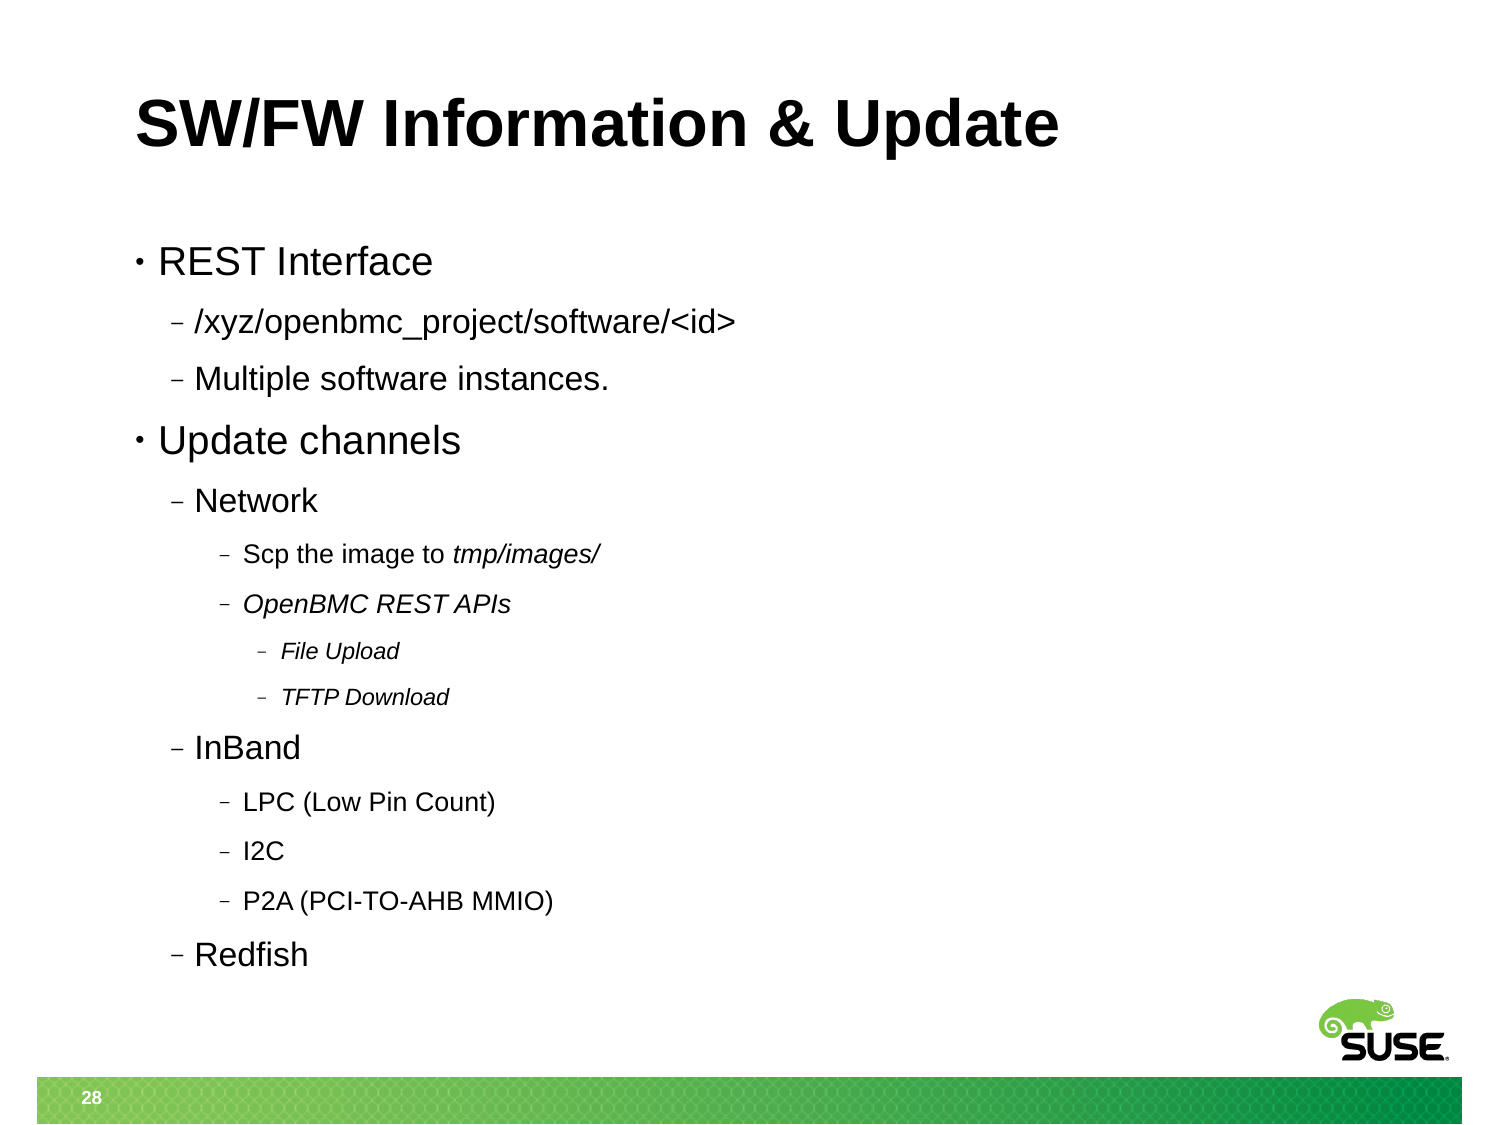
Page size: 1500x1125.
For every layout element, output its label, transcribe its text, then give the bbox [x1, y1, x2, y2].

picture [1319, 999, 1449, 1061]
picture [37, 1077, 1462, 1124]
title SW/FW Information & Update [135, 41, 1372, 204]
list REST Interface /xyz/openbmc_project/software/<id> Multiple software instances. Update channels Network Scp the image to tmp/images/ OpenBMC REST APIs File Upload TFTP Download InBand LPC (Low Pin Count) I2C P2A (PCI-TO-AHB MMIO) Redfish [135, 238, 1372, 982]
